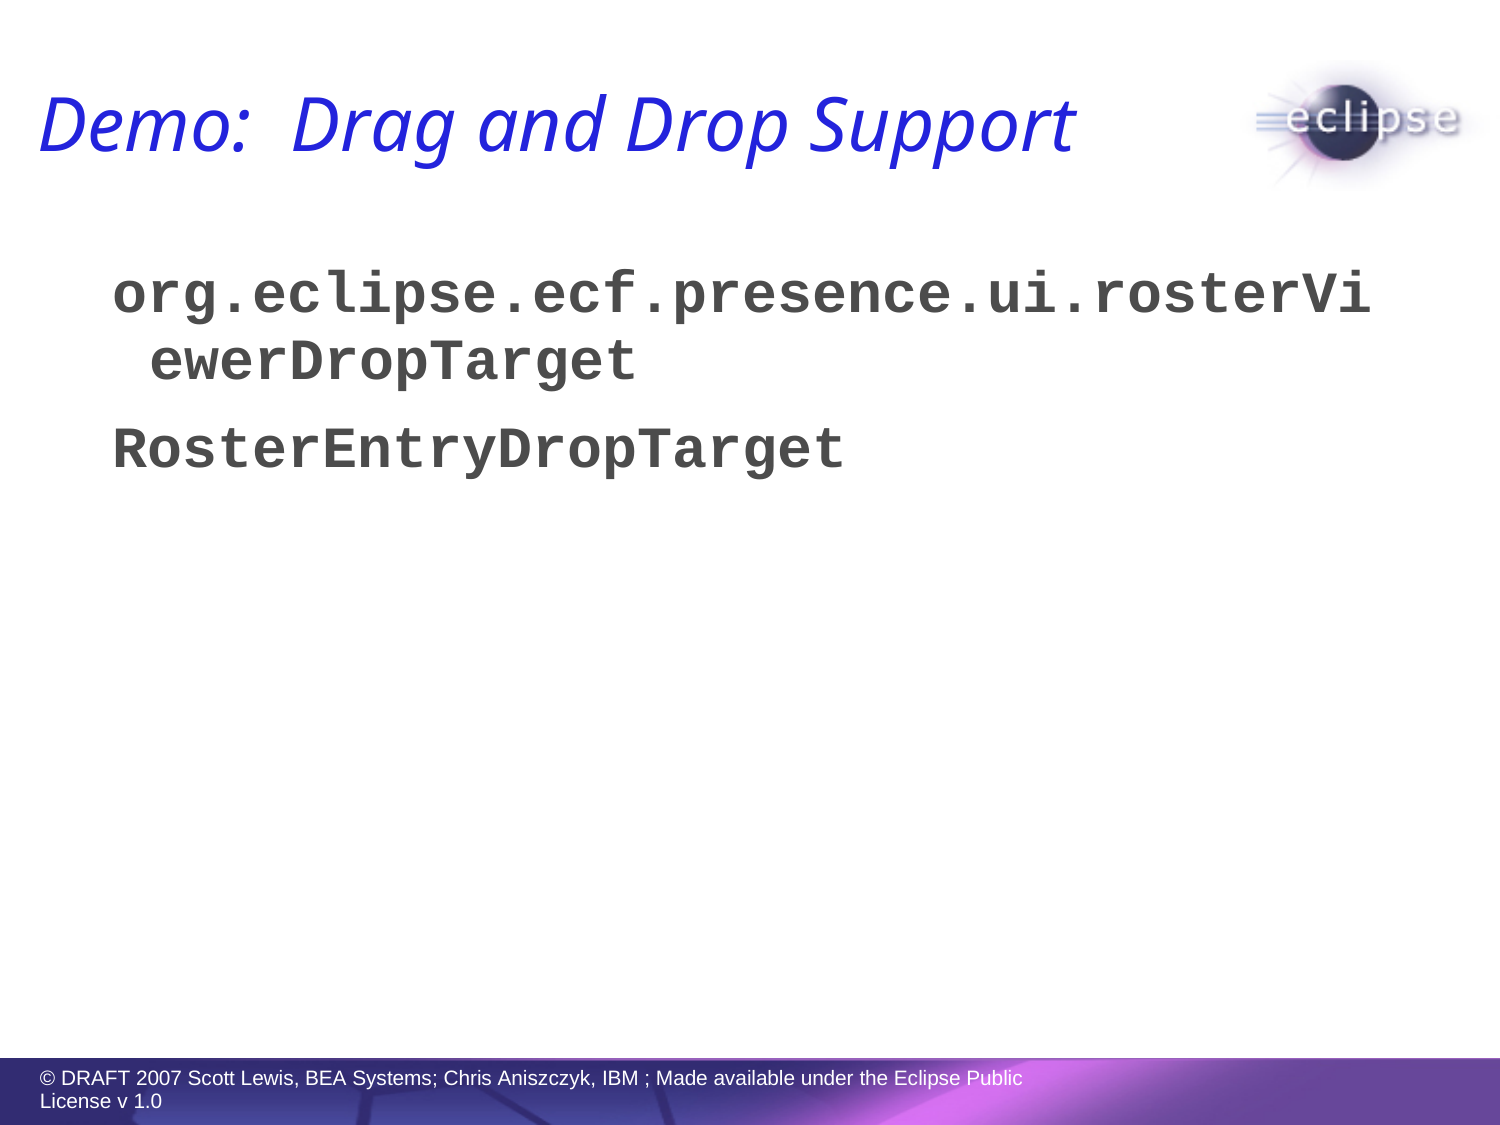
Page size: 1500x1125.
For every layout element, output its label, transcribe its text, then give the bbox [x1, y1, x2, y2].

picture [0, 1058, 1500, 1125]
list org.eclipse.ecf.presence.ui.rosterViewerDropTarget RosterEntryDropTarget [112, 262, 1388, 1006]
picture [1234, 60, 1500, 191]
title Demo: Drag and Drop Support [37, 36, 1234, 211]
